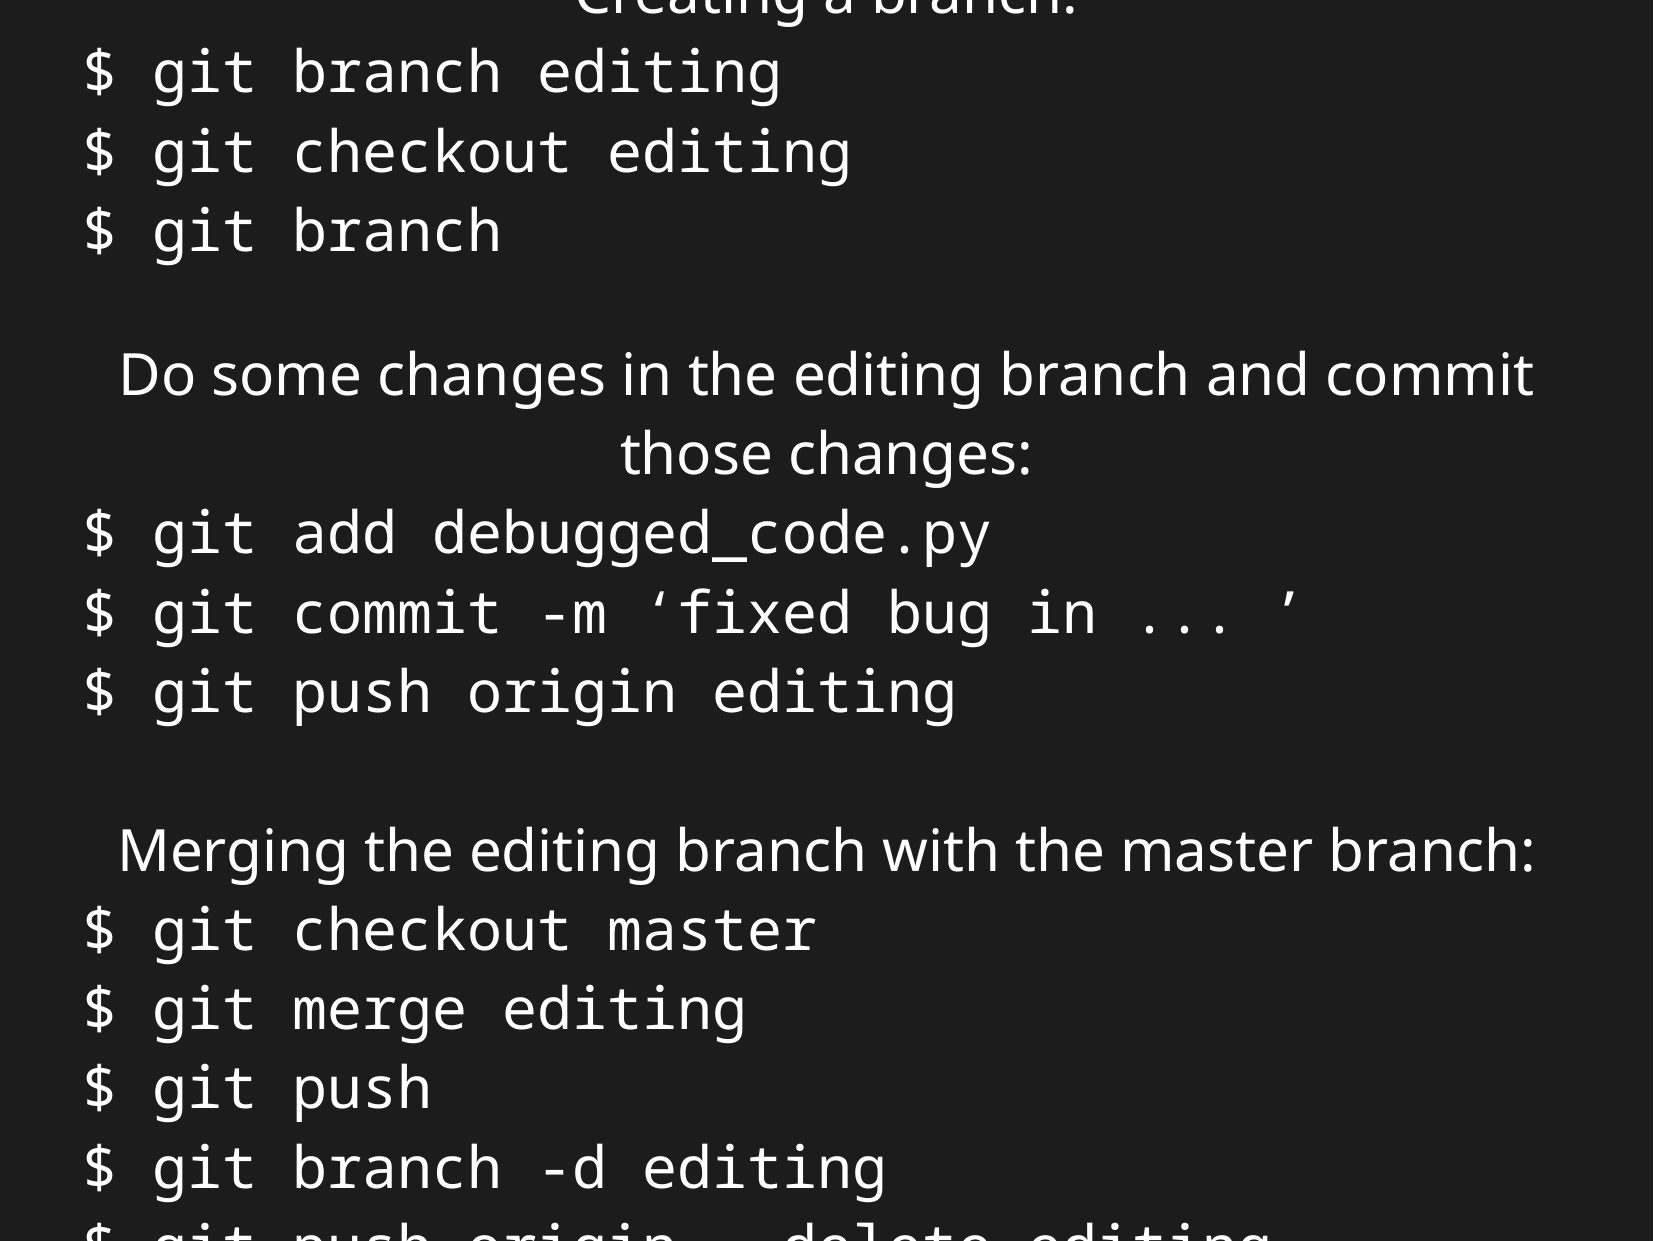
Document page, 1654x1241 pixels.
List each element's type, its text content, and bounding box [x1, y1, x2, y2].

subtitle Creating a branch: $ git branch editing $ git checkout editing $ git branch Do some changes in the editing branch and commit those changes: $ git add debugged_code.py $ git commit -m ‘fixed bug in ... ’ $ git push origin editing Merging the editing branch with the master branch: $ git checkout master $ git merge editing $ git push $ git branch -d editing $ git push origin --delete editing [82, 0, 1571, 1241]
